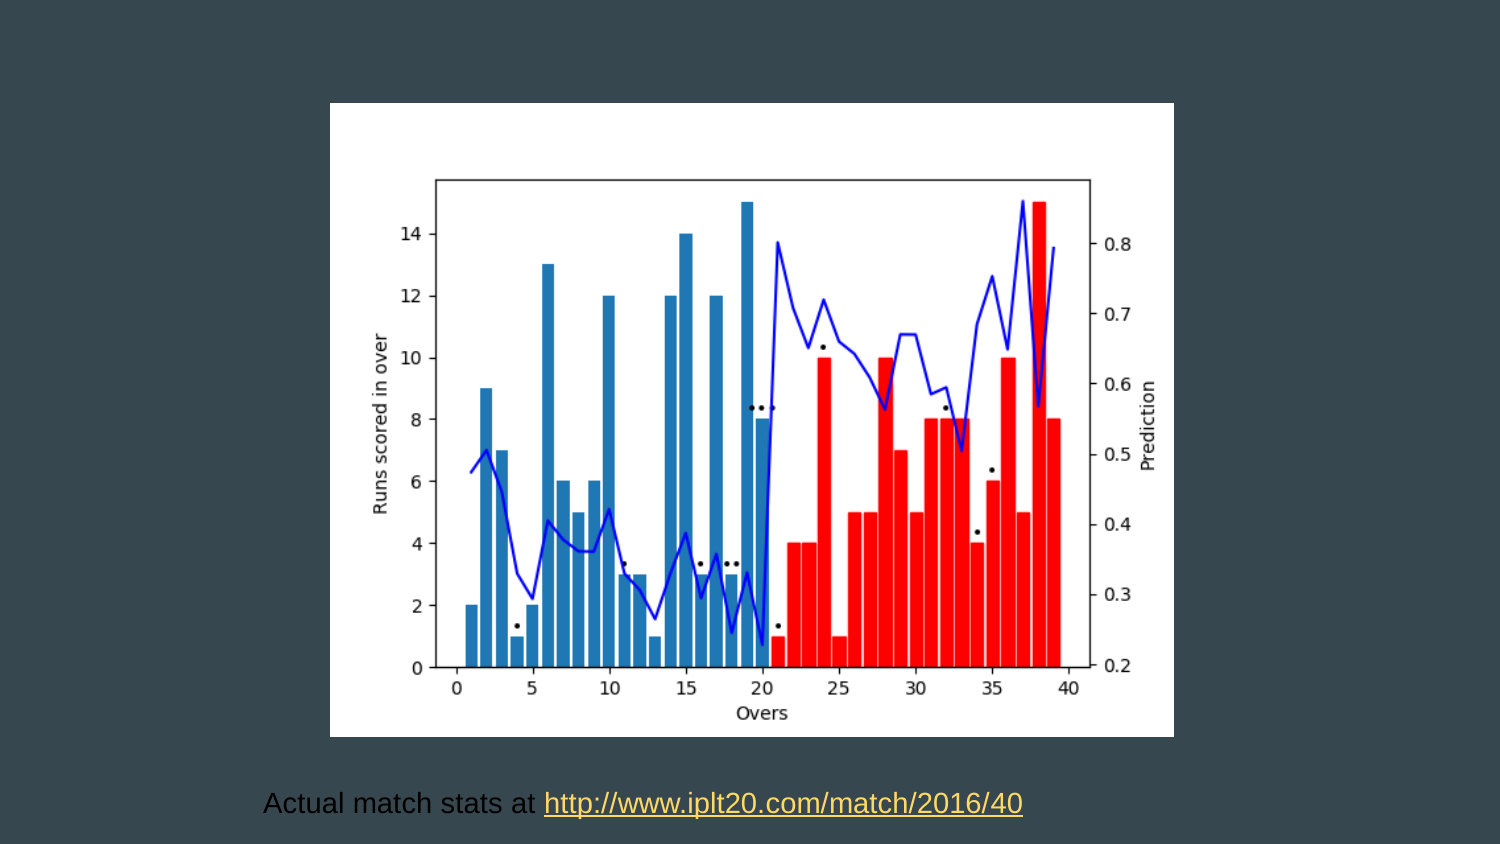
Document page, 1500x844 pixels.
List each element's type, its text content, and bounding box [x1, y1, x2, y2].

text_box Actual match stats at http://www.iplt20.com/match/2016/40 [248, 769, 1302, 817]
picture [330, 103, 1174, 737]
